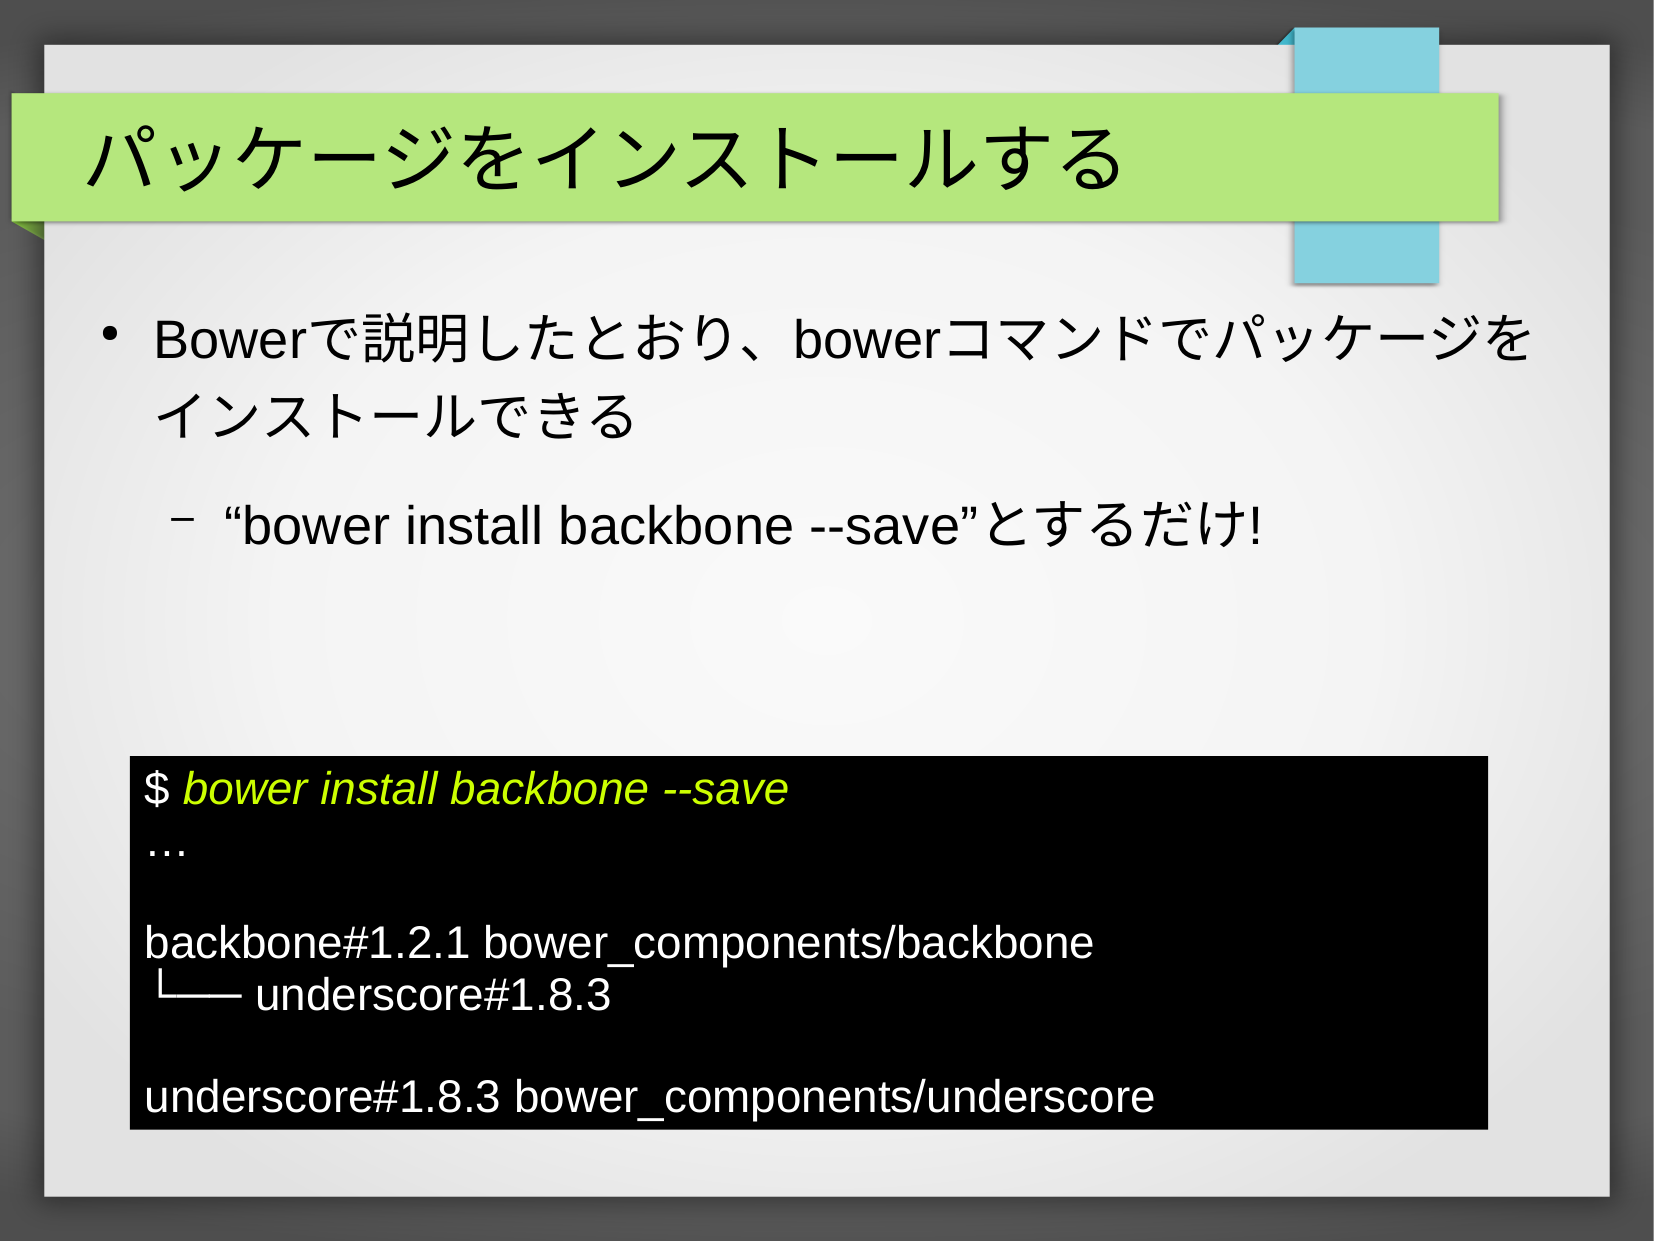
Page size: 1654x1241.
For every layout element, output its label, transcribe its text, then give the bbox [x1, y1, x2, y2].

text_box $ bower install backbone --save … backbone#1.2.1 bower_components/backbone └── underscore#1.8.3 underscore#1.8.3 bower_components/underscore [129, 756, 1489, 1114]
list Bowerで説明したとおり、bowerコマンドでパッケージをインストールできる “bower install backbone --save”とするだけ! [82, 295, 1571, 1015]
title パッケージをインストールする [82, 94, 1264, 213]
picture [0, 0, 1654, 1241]
